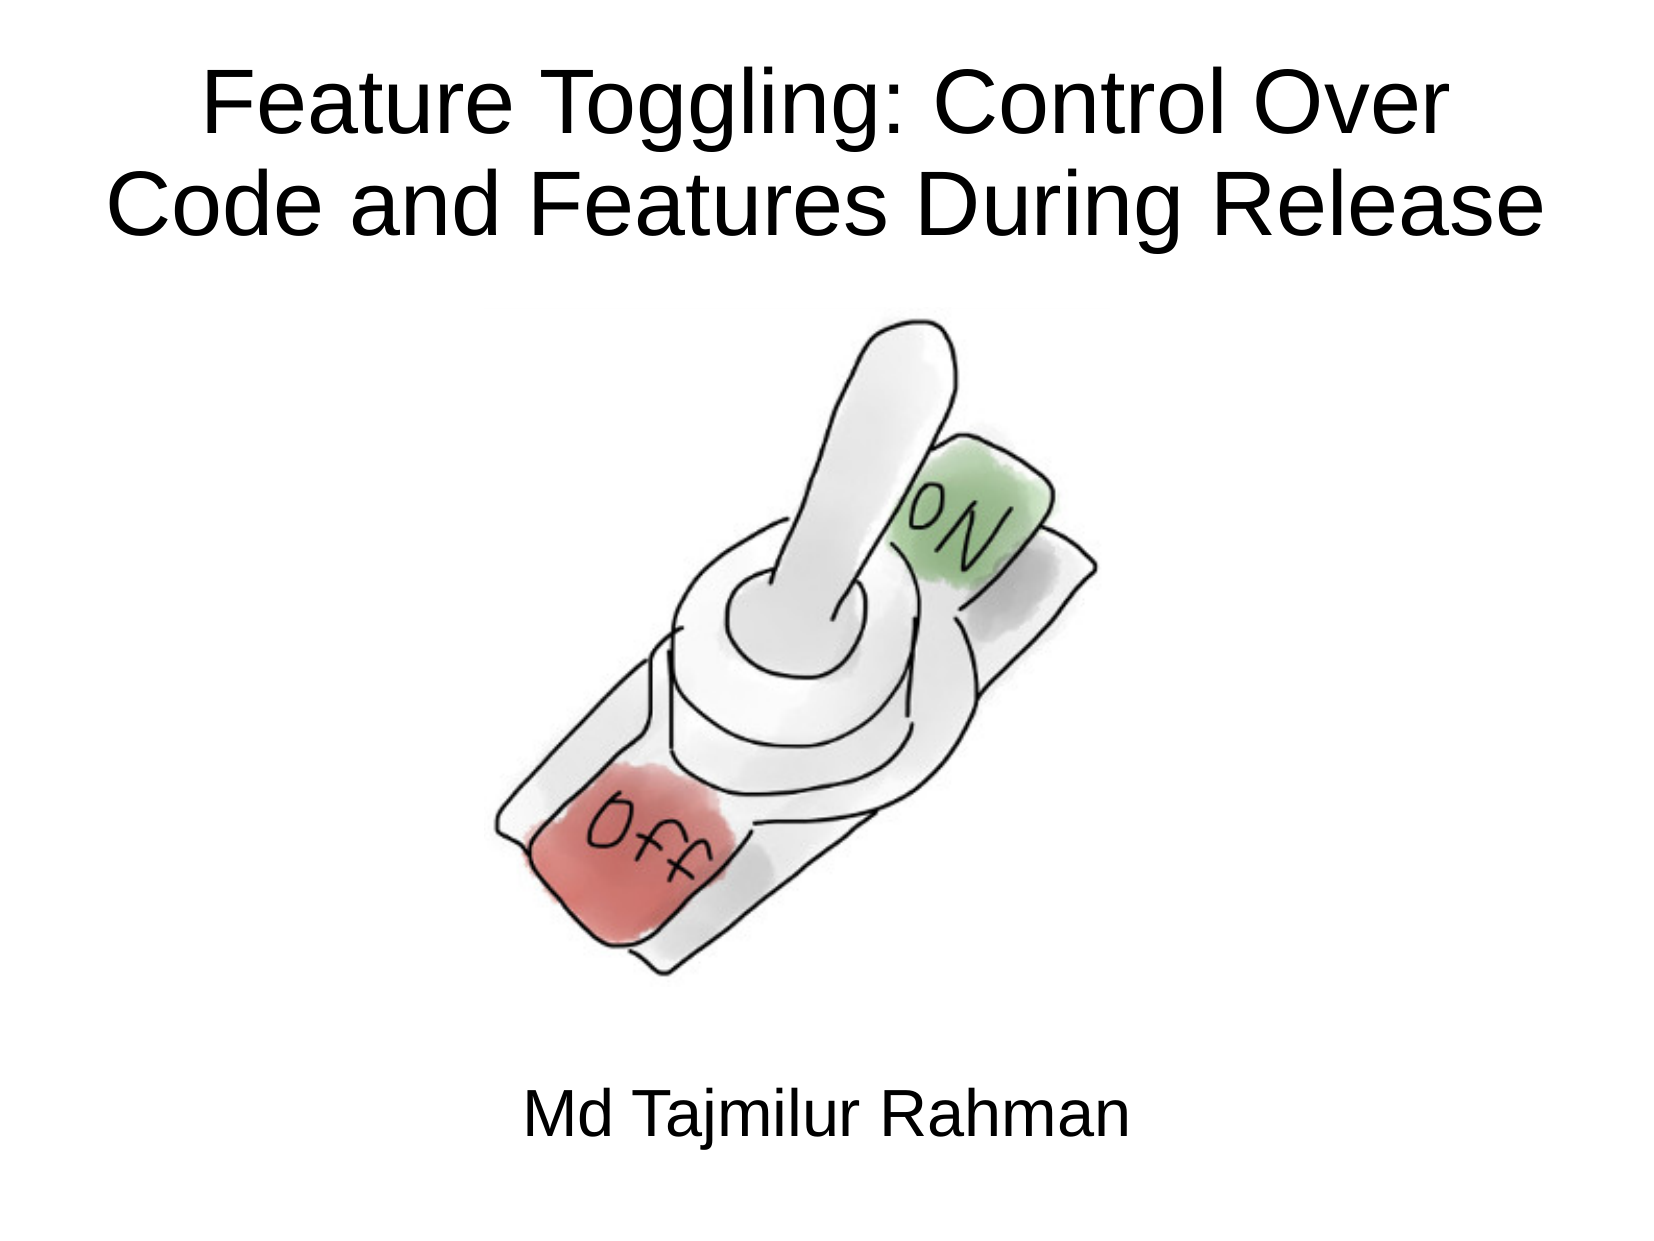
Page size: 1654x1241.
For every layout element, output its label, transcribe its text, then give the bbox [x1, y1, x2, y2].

title Feature Toggling: Control Over Code and Features During Release [82, 49, 1571, 257]
picture [484, 307, 1110, 987]
subtitle Md Tajmilur Rahman [82, 1057, 1571, 1169]
